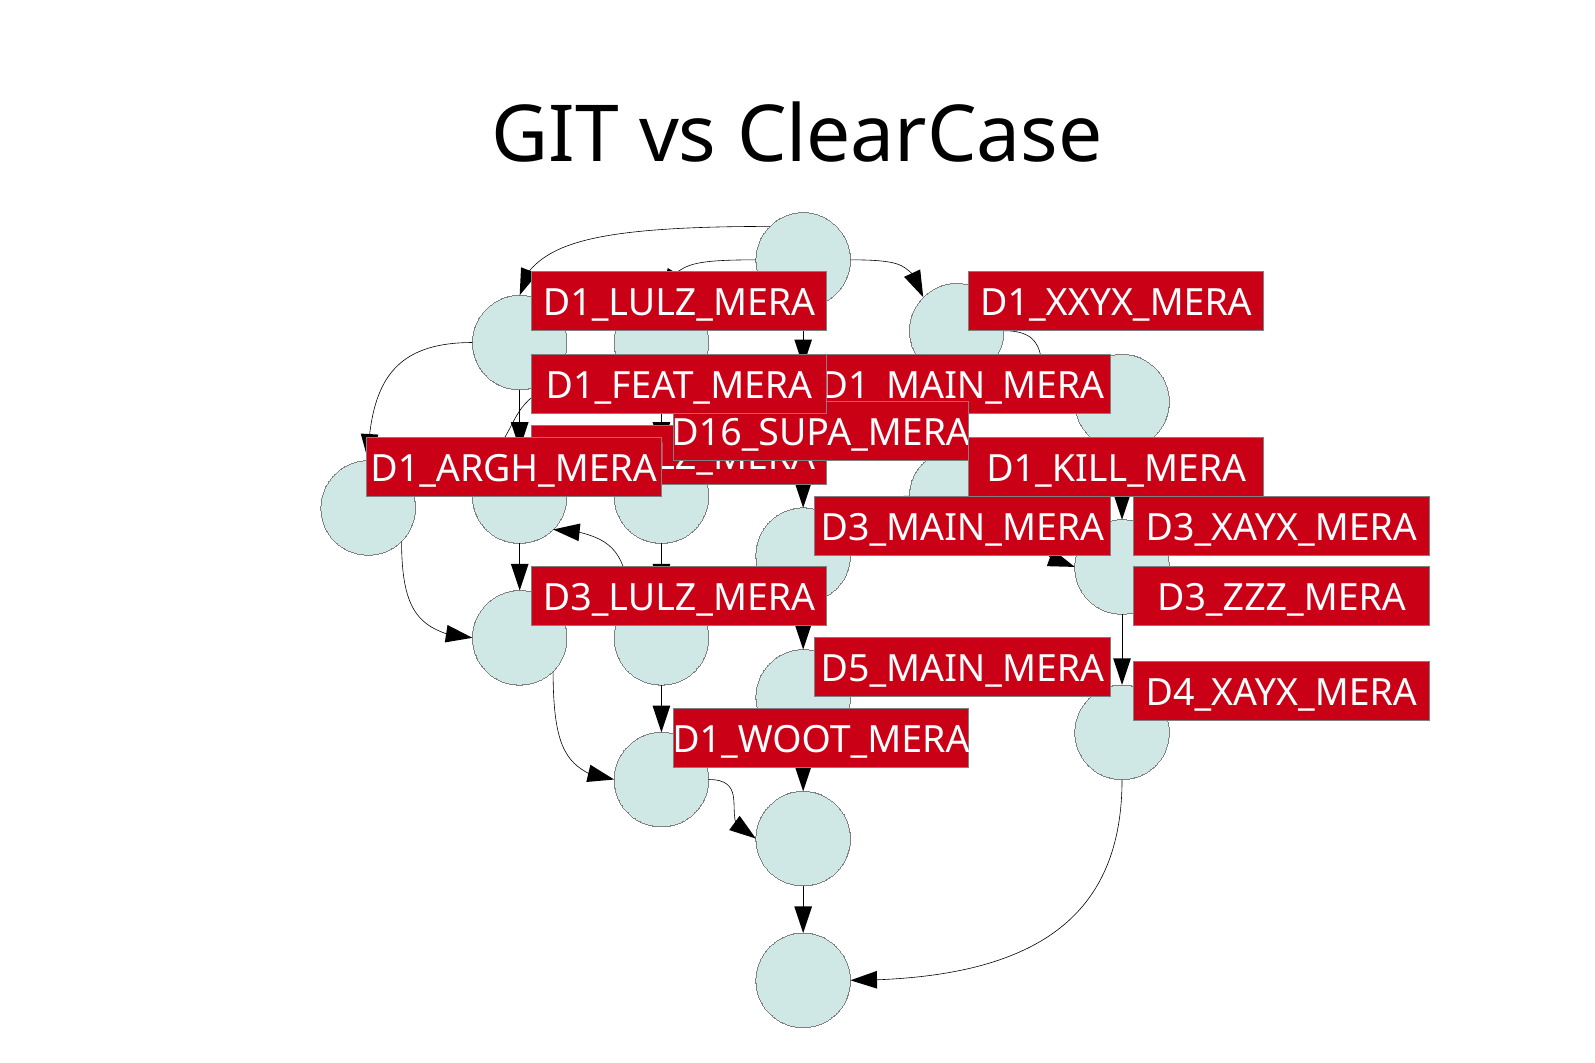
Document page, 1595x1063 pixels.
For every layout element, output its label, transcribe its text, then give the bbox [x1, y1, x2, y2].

text_box D1_MAIN_MERA [827, 374, 842, 395]
text_box D1_FEAT_MERA [531, 354, 827, 414]
text_box [755, 649, 851, 708]
text_box [755, 791, 851, 886]
text_box [614, 732, 709, 827]
text_box D1_XXYX_MERA [968, 271, 1264, 331]
text_box [614, 331, 709, 354]
text_box [1074, 685, 1170, 780]
text_box D3_XAYX_MERA [1133, 496, 1430, 556]
text_box D3_LULZ_MERA [531, 566, 827, 626]
text_box D4_XAYX_MERA [1133, 661, 1430, 721]
text_box D3_ZZZ_MERA [1133, 566, 1430, 626]
text_box [320, 460, 416, 556]
text_box D1_LULZ_MERA [531, 271, 827, 331]
text_box D5_MAIN_MERA [814, 637, 1111, 697]
text_box [755, 507, 851, 596]
text_box [909, 461, 968, 496]
text_box D1_KILL_MERA [968, 437, 1264, 497]
text_box D2_LULZ_MERA [531, 425, 827, 485]
text_box [614, 485, 709, 544]
text_box [614, 626, 709, 686]
title GIT vs ClearCase [79, 42, 1515, 220]
text_box [472, 497, 567, 544]
text_box [909, 283, 1004, 354]
text_box [755, 212, 851, 301]
text_box D16_SUPA_MERA [673, 401, 969, 461]
text_box D1_ARGH_MERA [366, 437, 662, 497]
text_box D1_MAIN_MERA [827, 354, 1111, 414]
text_box [1074, 519, 1170, 615]
text_box [1076, 354, 1170, 437]
text_box D1_WOOT_MERA [673, 708, 969, 768]
text_box [472, 590, 567, 686]
text_box [755, 933, 851, 1028]
text_box D3_MAIN_MERA [814, 496, 1111, 556]
text_box [472, 295, 567, 390]
